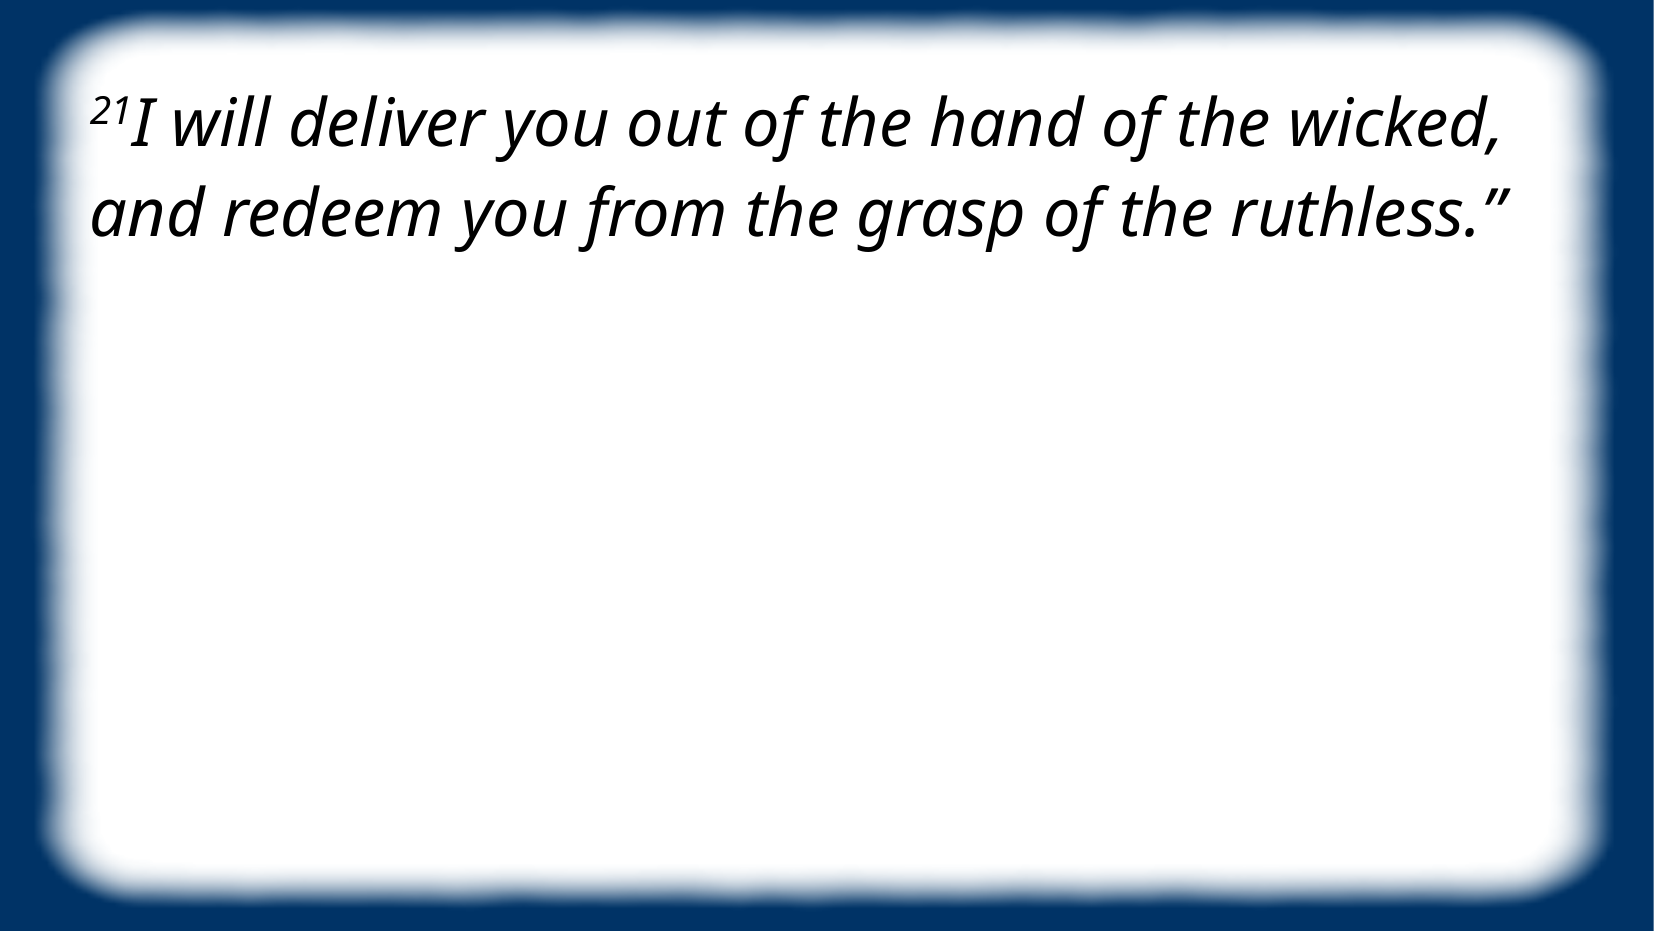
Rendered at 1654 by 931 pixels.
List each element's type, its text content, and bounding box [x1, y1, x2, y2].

picture [0, 0, 1654, 931]
text_box 21I will deliver you out of the hand of the wicked, and redeem you from the grasp of the ruthless.” [75, 67, 1576, 286]
